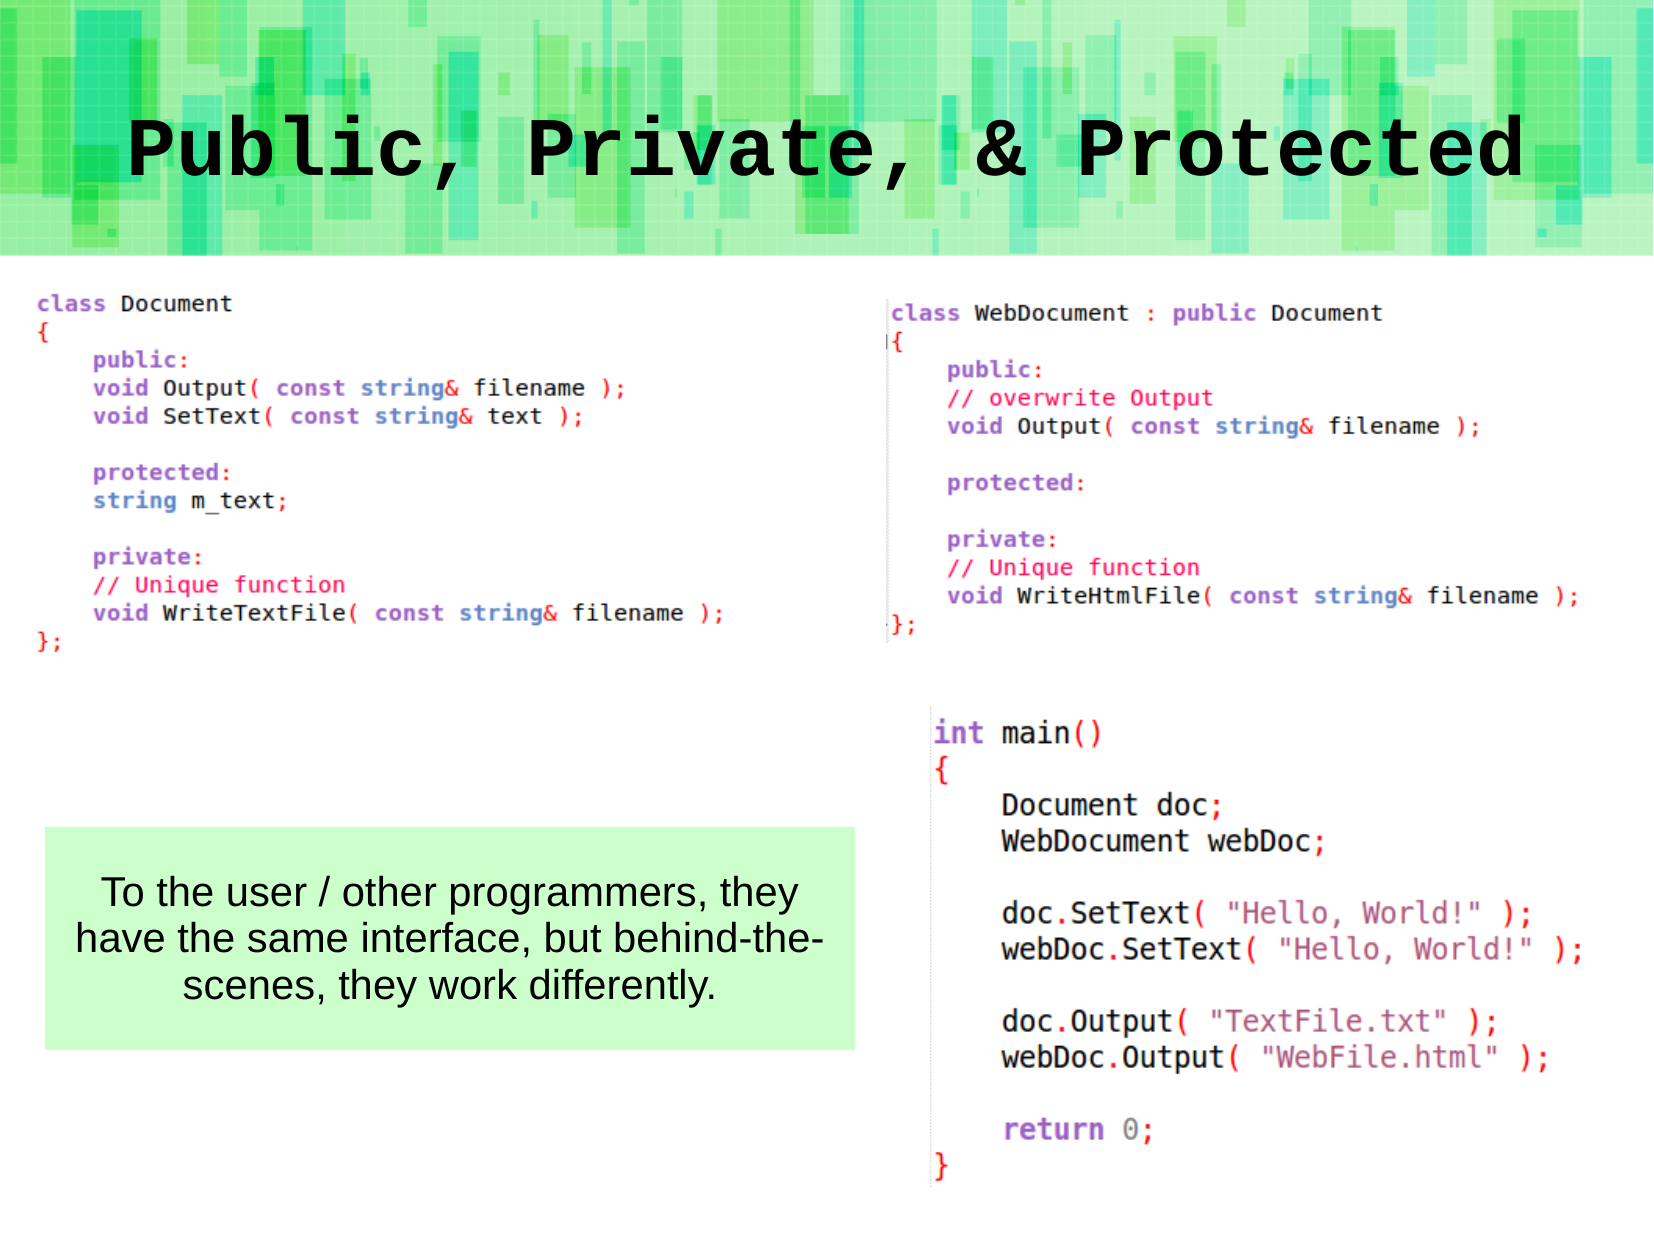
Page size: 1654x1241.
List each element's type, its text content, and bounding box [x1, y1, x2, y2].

title Public, Private, & Protected [82, 49, 1571, 257]
text_box To the user / other programmers, they have the same interface, but behind-the-scenes, they work differently. [45, 826, 856, 1051]
picture [0, 0, 1654, 1241]
